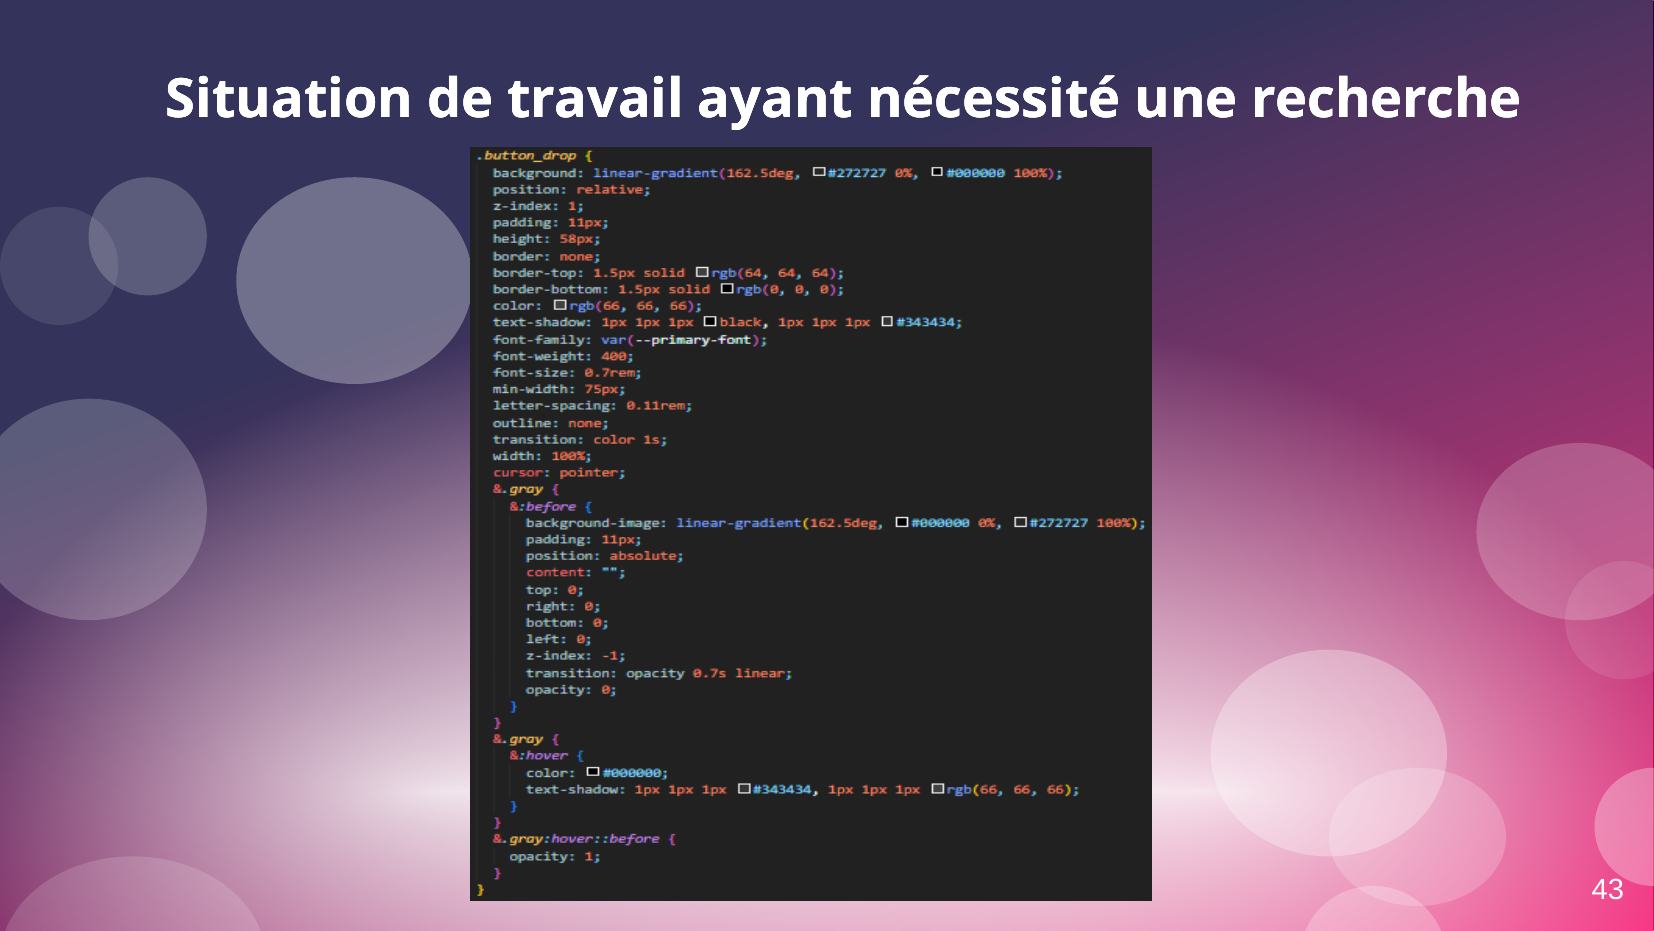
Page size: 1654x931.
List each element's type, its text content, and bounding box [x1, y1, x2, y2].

title Situation de travail ayant nécessité une recherche [88, 14, 1565, 178]
picture [470, 147, 1152, 901]
